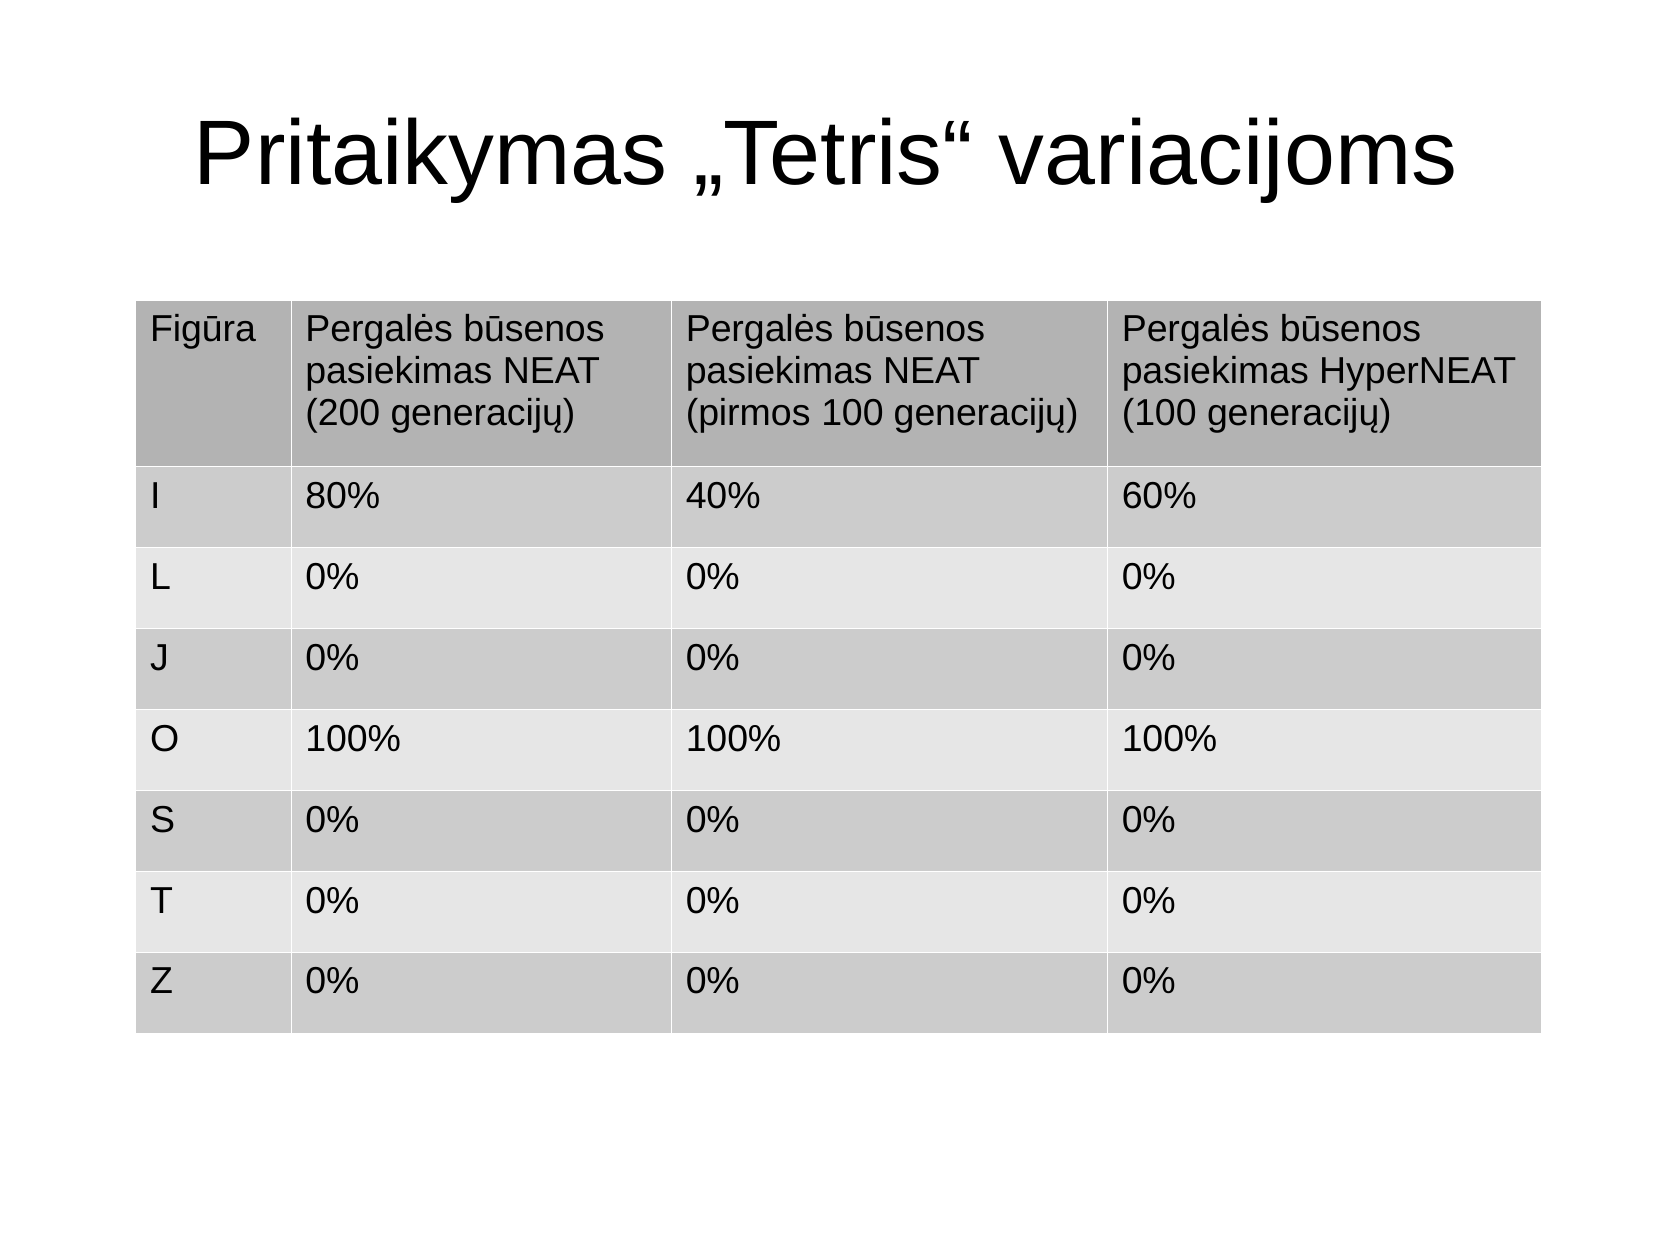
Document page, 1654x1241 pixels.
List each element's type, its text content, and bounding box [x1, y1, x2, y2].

table_header Figūra [136, 301, 291, 466]
table_cell 0% [1108, 872, 1541, 952]
table_cell J [136, 629, 291, 709]
table_cell 0% [292, 872, 671, 952]
table_cell 0% [1108, 953, 1541, 1033]
table_cell 40% [672, 467, 1107, 547]
title Pritaikymas „Tetris“ variacijoms [82, 49, 1571, 257]
table_cell Z [136, 953, 291, 1033]
table_cell 60% [1108, 467, 1541, 547]
table_cell 0% [292, 548, 671, 628]
table_cell L [136, 548, 291, 628]
table_cell 80% [292, 467, 671, 547]
table_cell 0% [672, 548, 1107, 628]
table_cell I [136, 467, 291, 547]
table_cell 0% [672, 953, 1107, 1033]
table_cell T [136, 872, 291, 952]
table_cell 0% [672, 791, 1107, 871]
table_cell 0% [292, 629, 671, 709]
table_cell 0% [292, 953, 671, 1033]
table_cell 0% [1108, 629, 1541, 709]
table_cell 100% [292, 710, 671, 790]
table_header Pergalės būsenos pasiekimas NEAT (pirmos 100 generacijų) [672, 301, 1107, 466]
table_cell 0% [1108, 548, 1541, 628]
table_cell 100% [1108, 710, 1541, 790]
table_cell 0% [1108, 791, 1541, 871]
table_cell O [136, 710, 291, 790]
table_cell 0% [292, 791, 671, 871]
table_cell 0% [672, 872, 1107, 952]
table_cell 0% [672, 629, 1107, 709]
table_cell S [136, 791, 291, 871]
table_header Pergalės būsenos pasiekimas NEAT (200 generacijų) [292, 301, 671, 466]
table_header Pergalės būsenos pasiekimas HyperNEAT (100 generacijų) [1108, 301, 1541, 466]
table_cell 100% [672, 710, 1107, 790]
